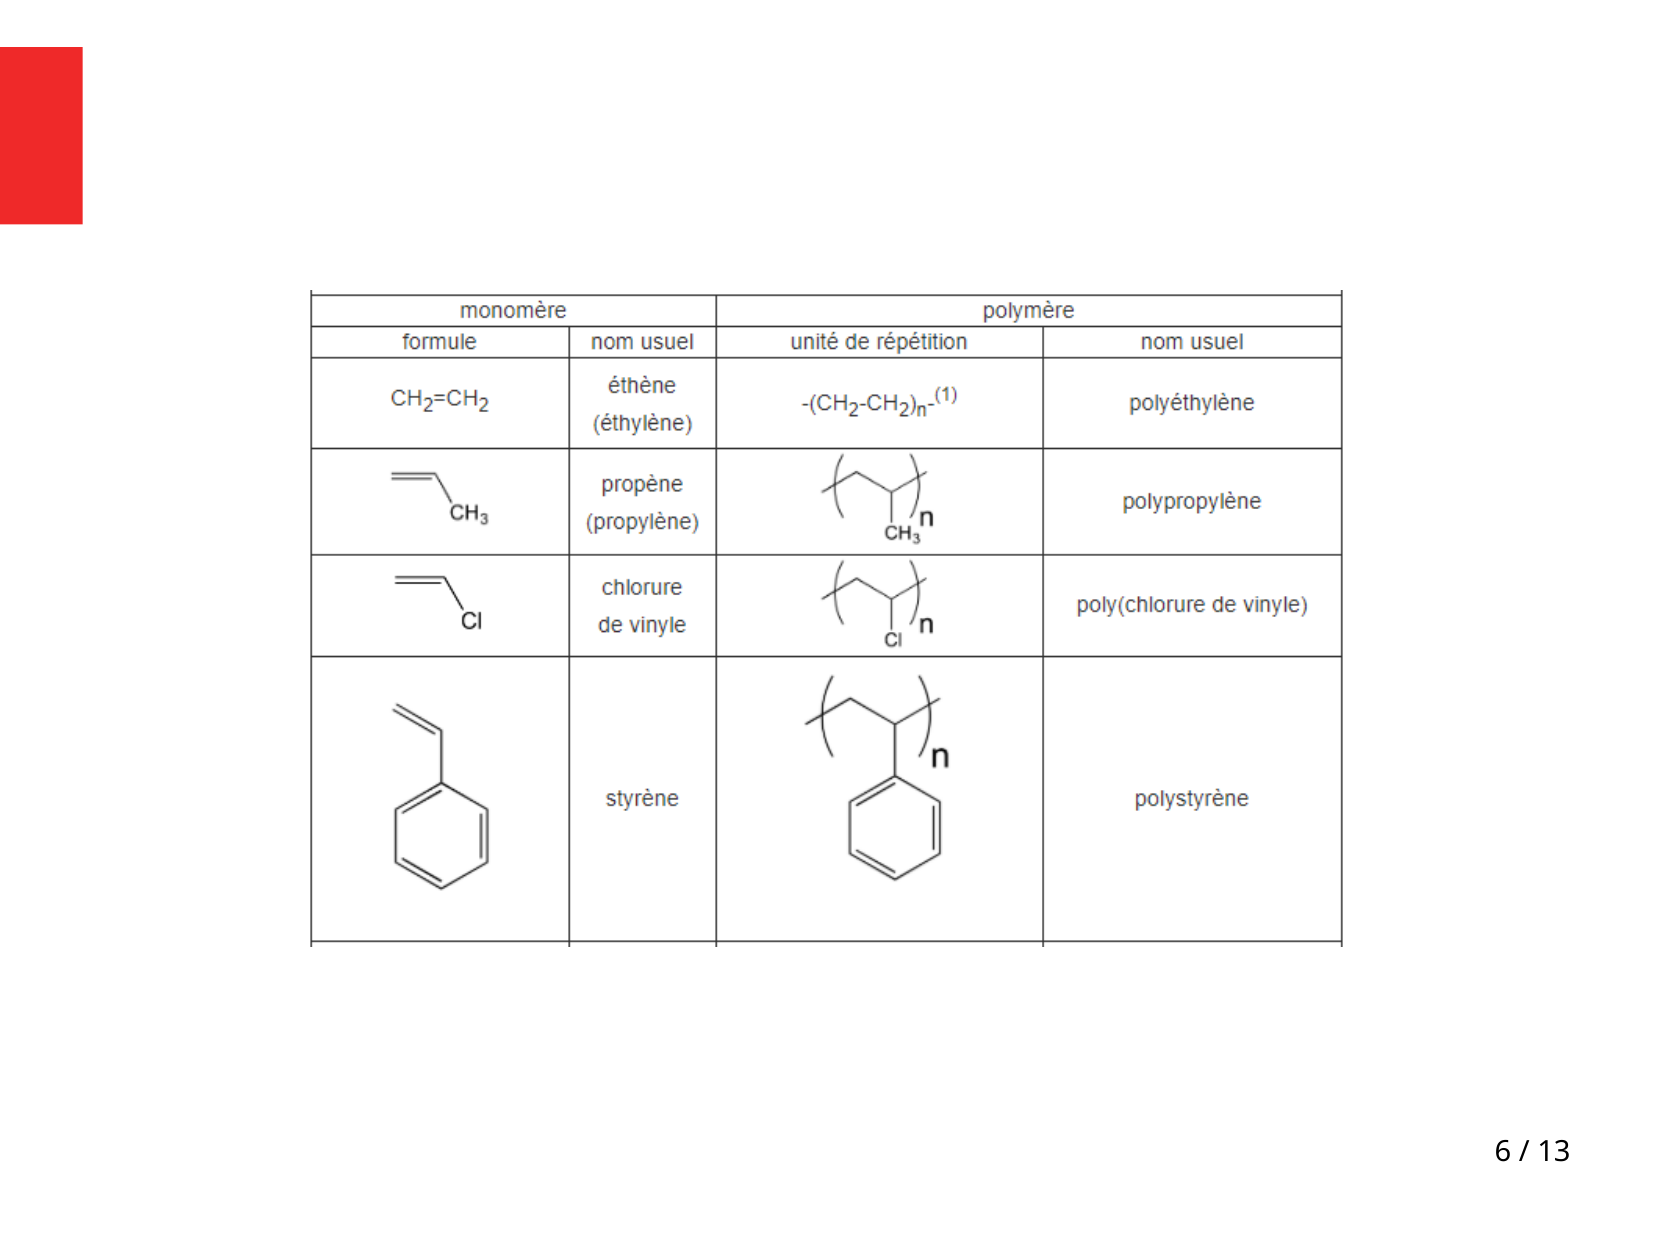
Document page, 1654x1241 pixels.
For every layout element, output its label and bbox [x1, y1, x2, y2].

picture [306, 290, 1346, 947]
